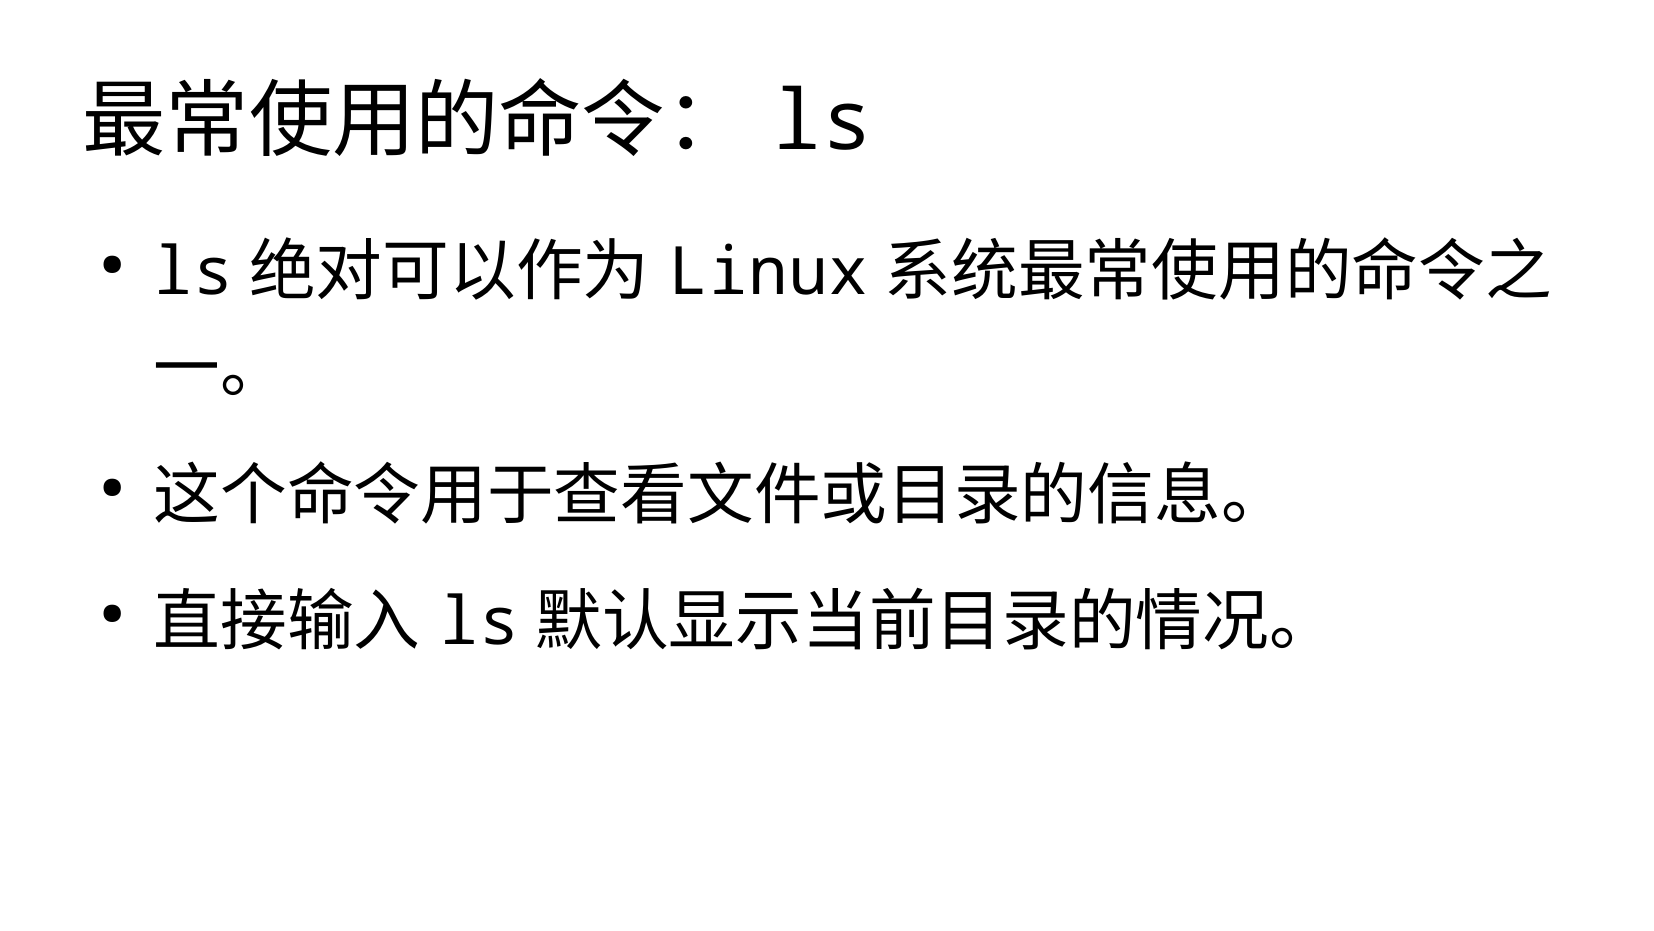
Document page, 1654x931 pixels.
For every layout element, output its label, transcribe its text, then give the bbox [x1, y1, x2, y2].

title 最常使用的命令：ls [82, 37, 1571, 189]
list ls绝对可以作为Linux系统最常使用的命令之一。 这个命令用于查看文件或目录的信息。 直接输入ls默认显示当前目录的情况。 [82, 217, 1571, 758]
